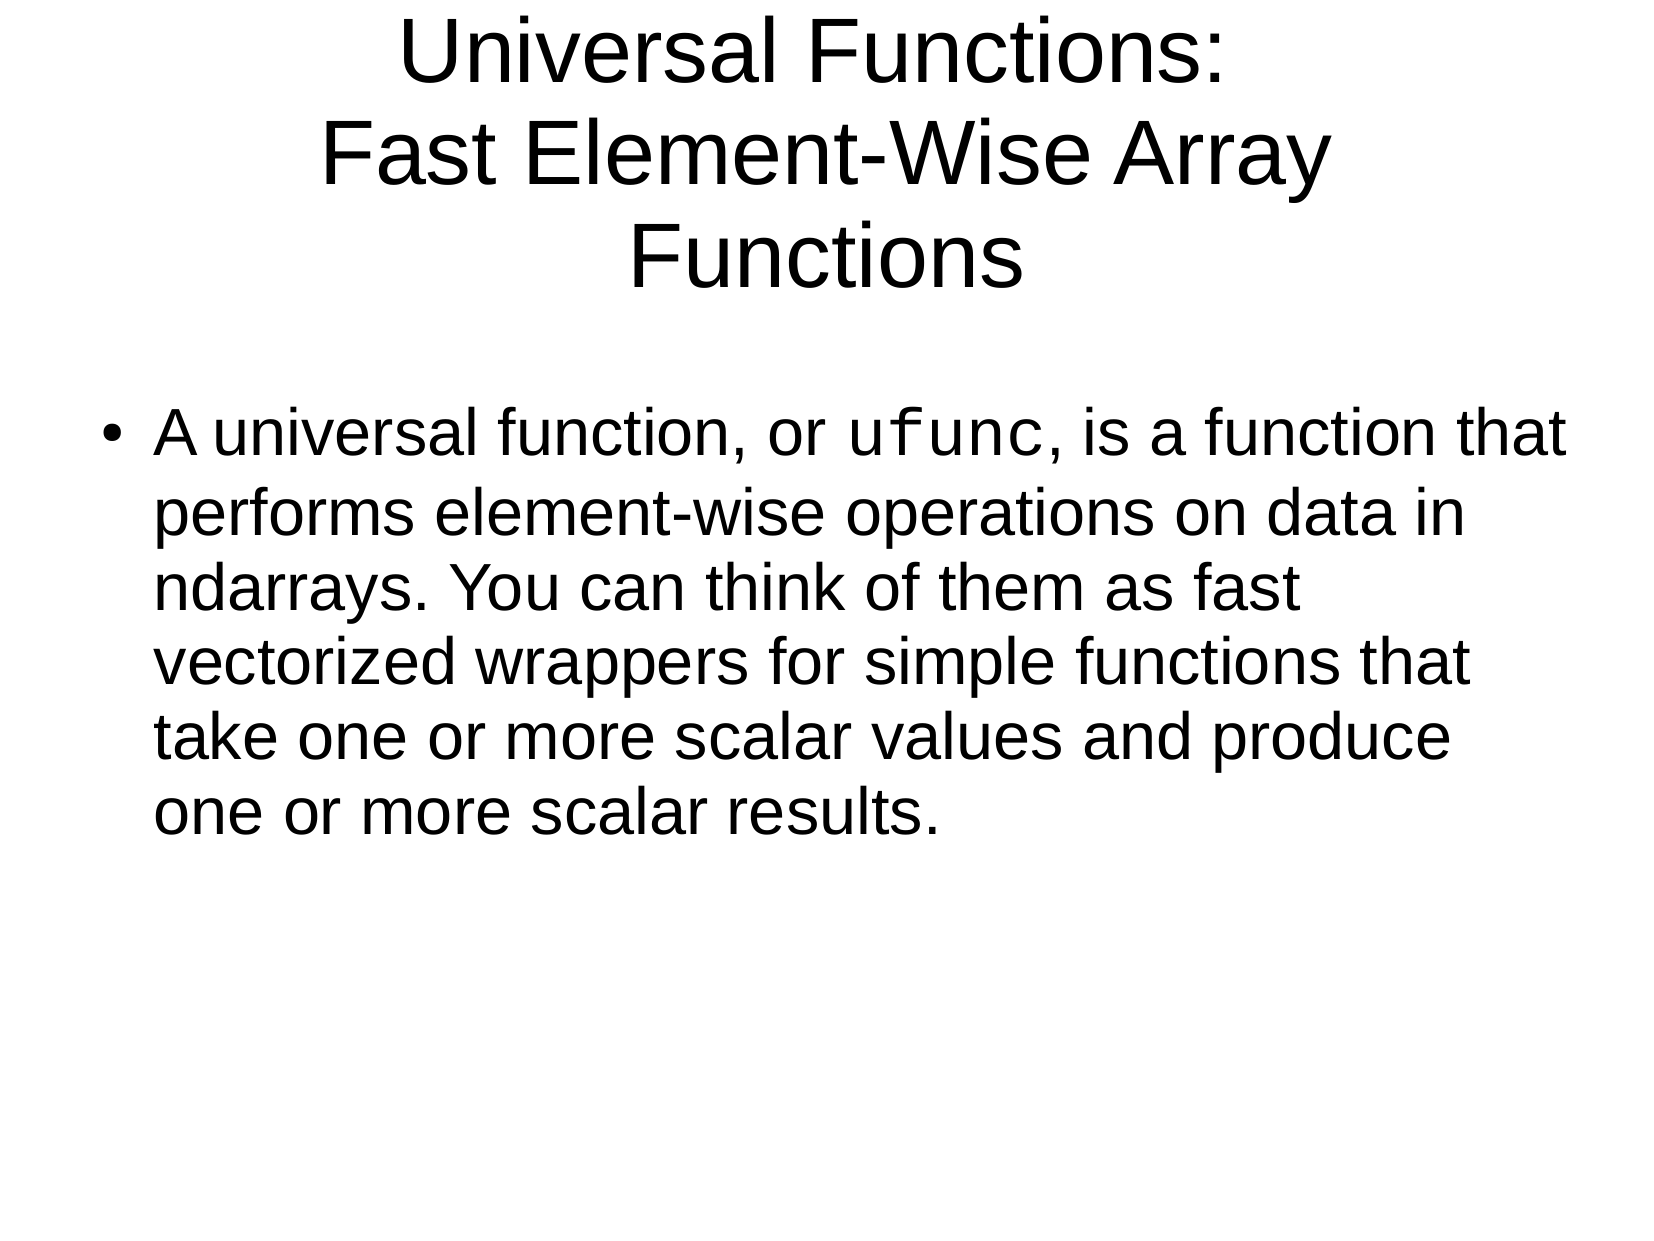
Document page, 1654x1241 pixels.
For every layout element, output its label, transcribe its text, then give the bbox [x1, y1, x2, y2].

title Universal Functions: Fast Element-Wise Array Functions [82, 0, 1571, 290]
list A universal function, or ufunc, is a function that performs element-wise operations on data in ndarrays. You can think of them as fast vectorized wrappers for simple functions that take one or more scalar values and produce one or more scalar results. [82, 290, 1571, 1010]
